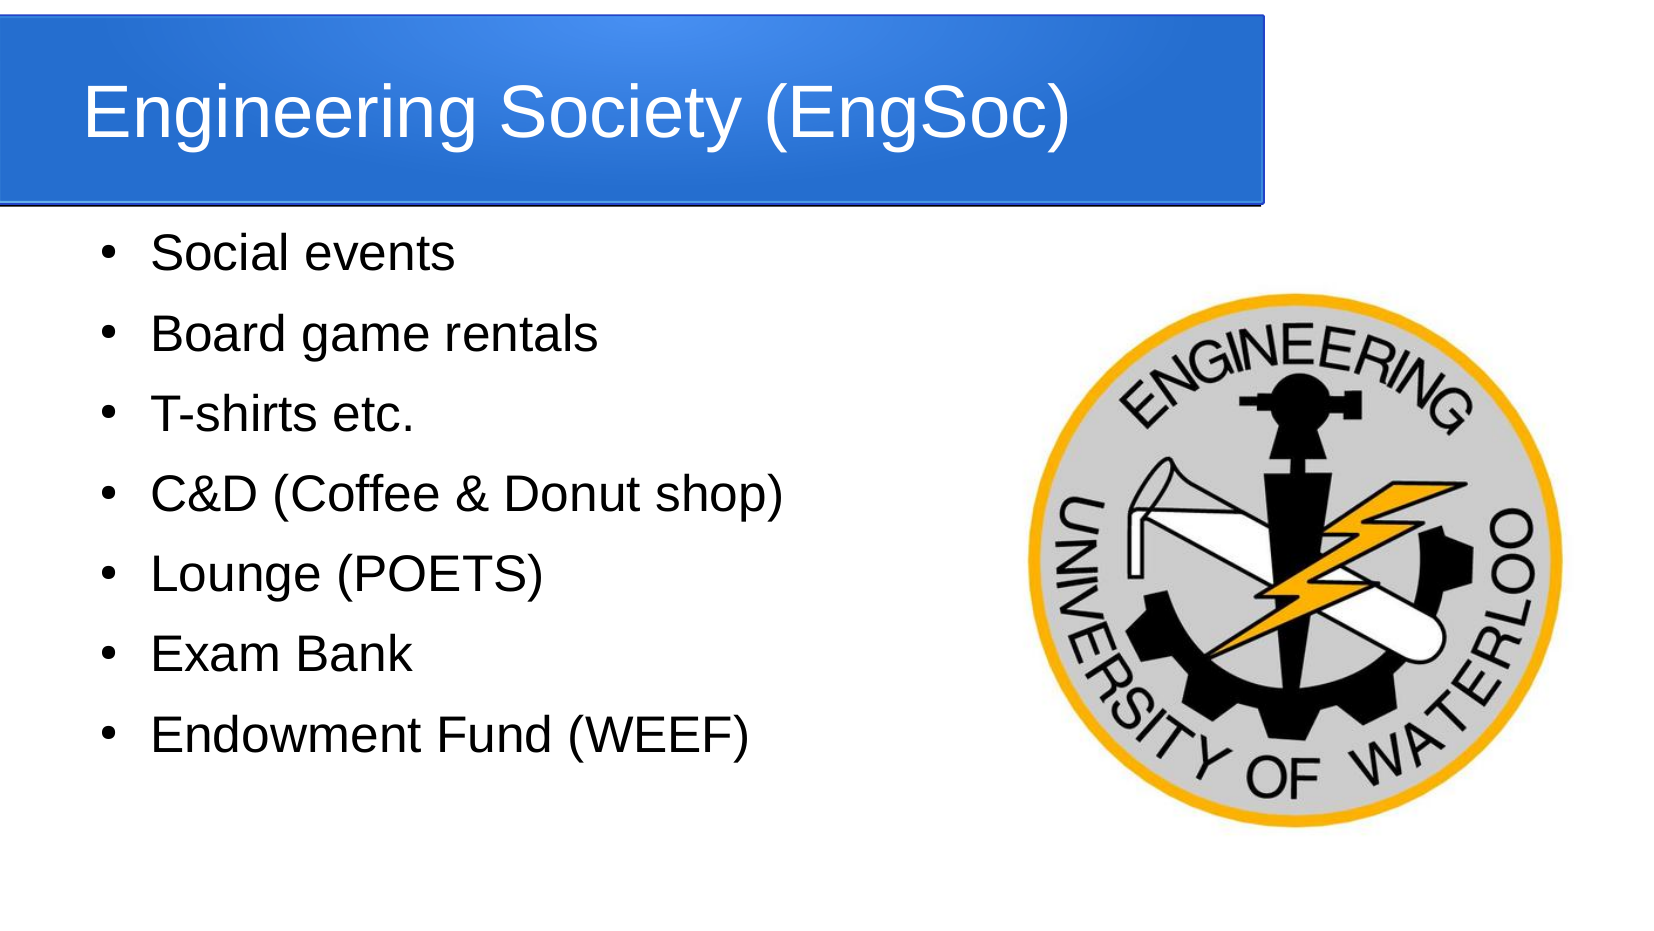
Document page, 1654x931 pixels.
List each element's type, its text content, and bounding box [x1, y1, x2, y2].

picture [1005, 273, 1591, 854]
list Social events Board game rentals T-shirts etc. C&D (Coffee & Donut shop) Lounge (POETS) Exam Bank Endowment Fund (WEEF) [82, 224, 1571, 764]
title Engineering Society (EngSoc) [82, 35, 1235, 189]
